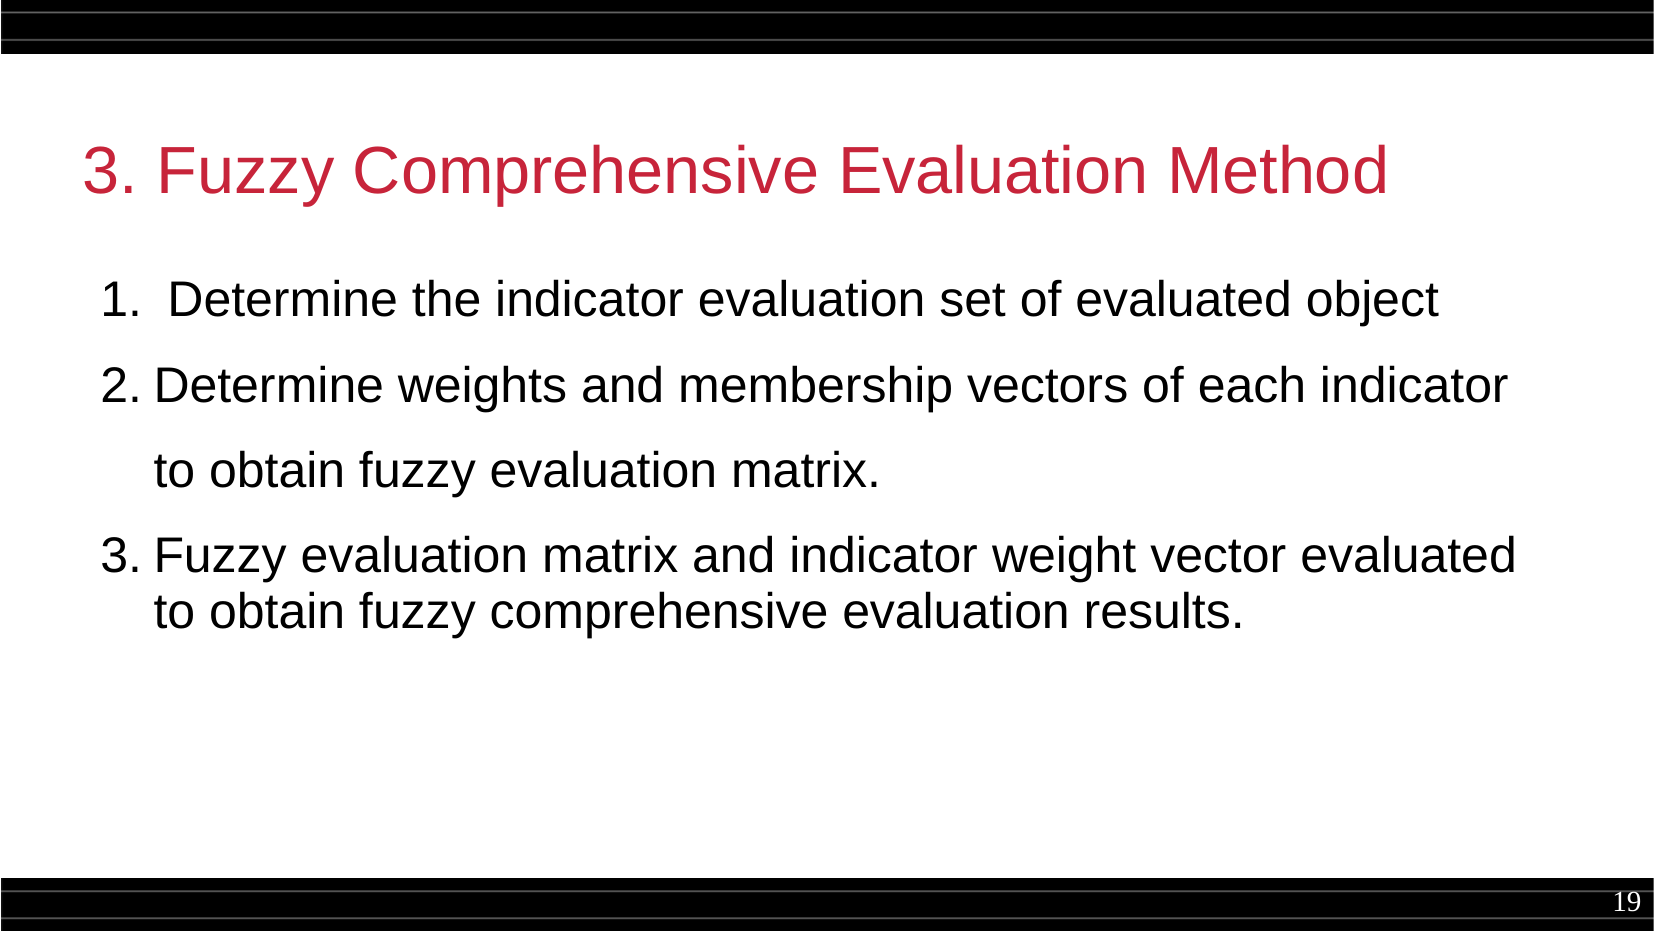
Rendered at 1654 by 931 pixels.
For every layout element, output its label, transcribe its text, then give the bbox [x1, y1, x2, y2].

picture [1, 878, 1654, 931]
picture [1, 0, 1654, 54]
list Determine the indicator evaluation set of evaluated object Determine weights and membership vectors of each indicator to obtain fuzzy evaluation matrix. Fuzzy evaluation matrix and indicator weight vector evaluated to obtain fuzzy comprehensive evaluation results. [82, 271, 1571, 758]
title 3. Fuzzy Comprehensive Evaluation Method [82, 92, 1571, 249]
